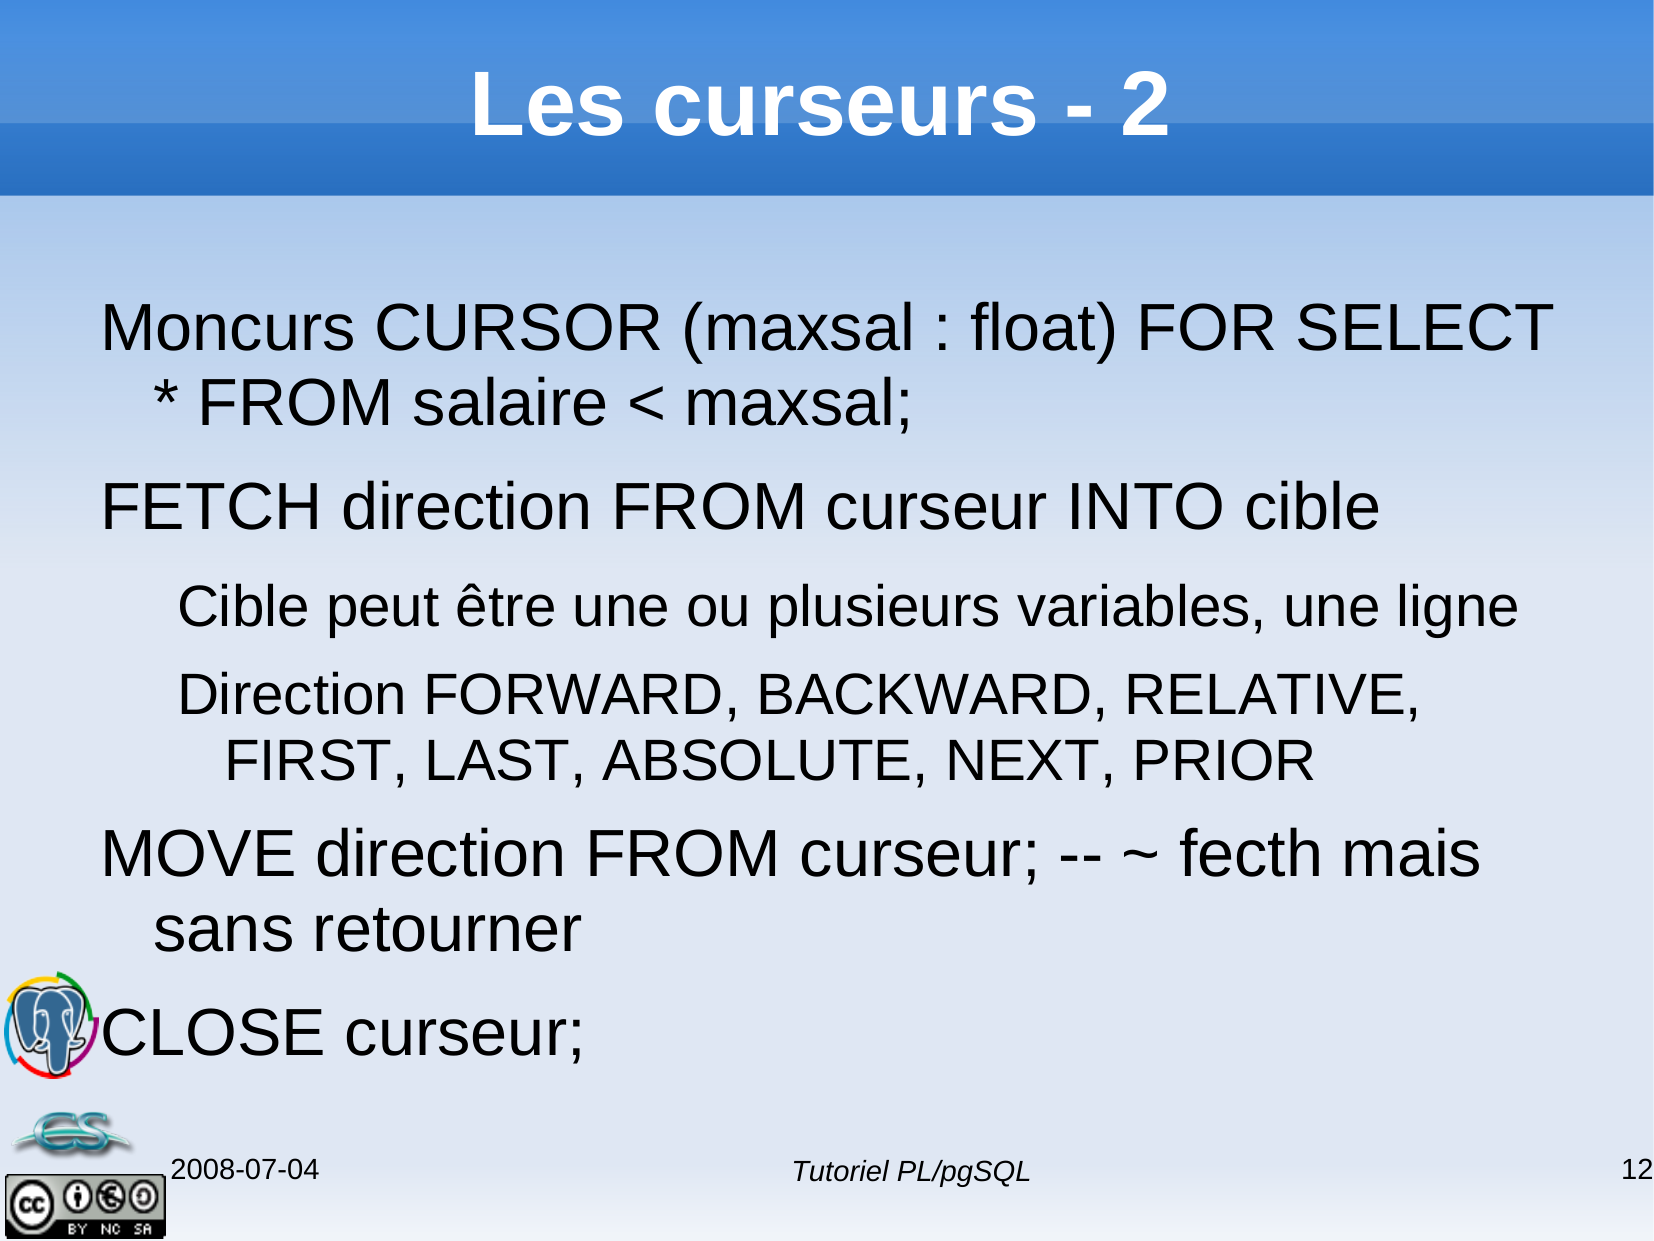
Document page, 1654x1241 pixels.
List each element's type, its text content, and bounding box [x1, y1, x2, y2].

title Les curseurs - 2 [76, 7, 1565, 200]
list Moncurs CURSOR (maxsal : float) FOR SELECT * FROM salaire < maxsal; FETCH direction FROM curseur INTO cible Cible peut être une ou plusieurs variables, une ligne Direction FORWARD, BACKWARD, RELATIVE, FIRST, LAST, ABSOLUTE, NEXT, PRIOR MOVE direction FROM curseur; -- ~ fecth mais sans retourner CLOSE curseur; [82, 290, 1571, 1142]
picture [0, 0, 1654, 1241]
